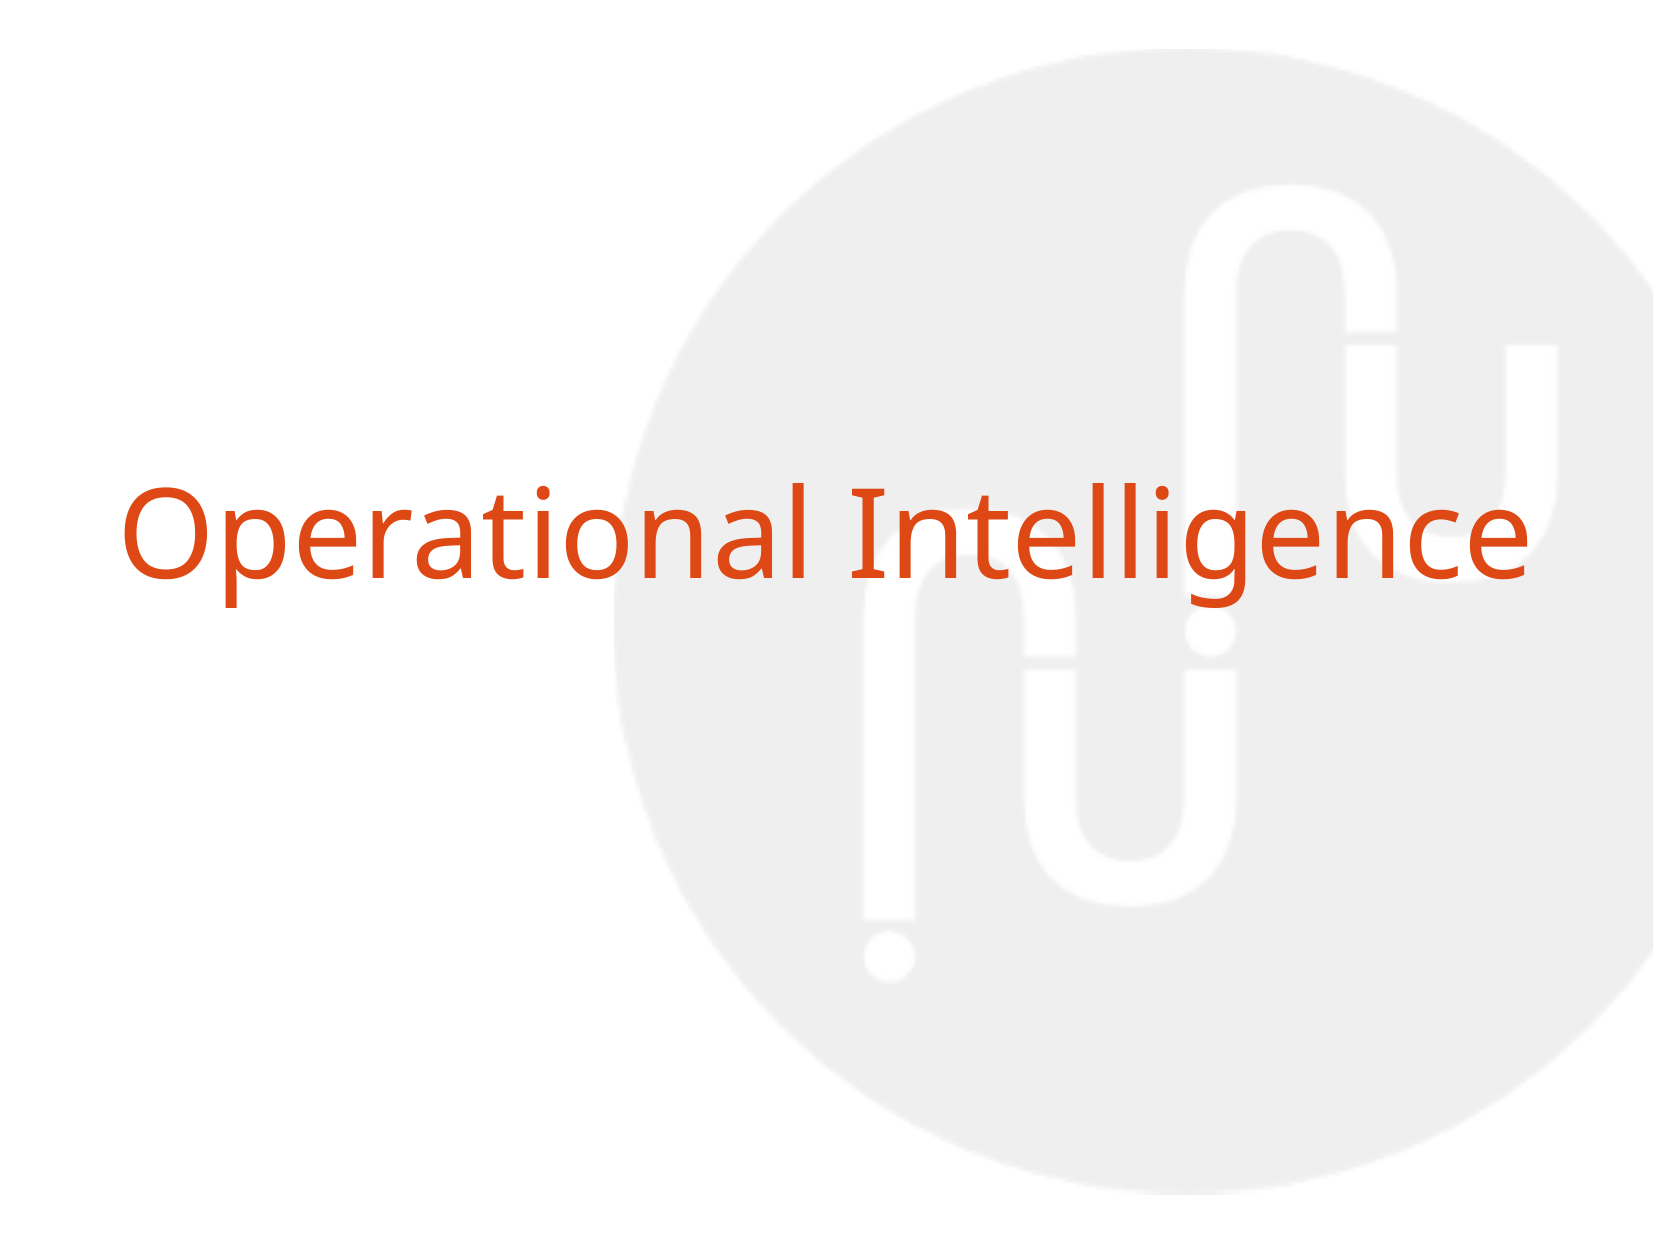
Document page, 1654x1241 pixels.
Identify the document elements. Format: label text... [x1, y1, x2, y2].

picture [614, 49, 1654, 1195]
subtitle Operational Intelligence [82, 49, 1571, 1010]
